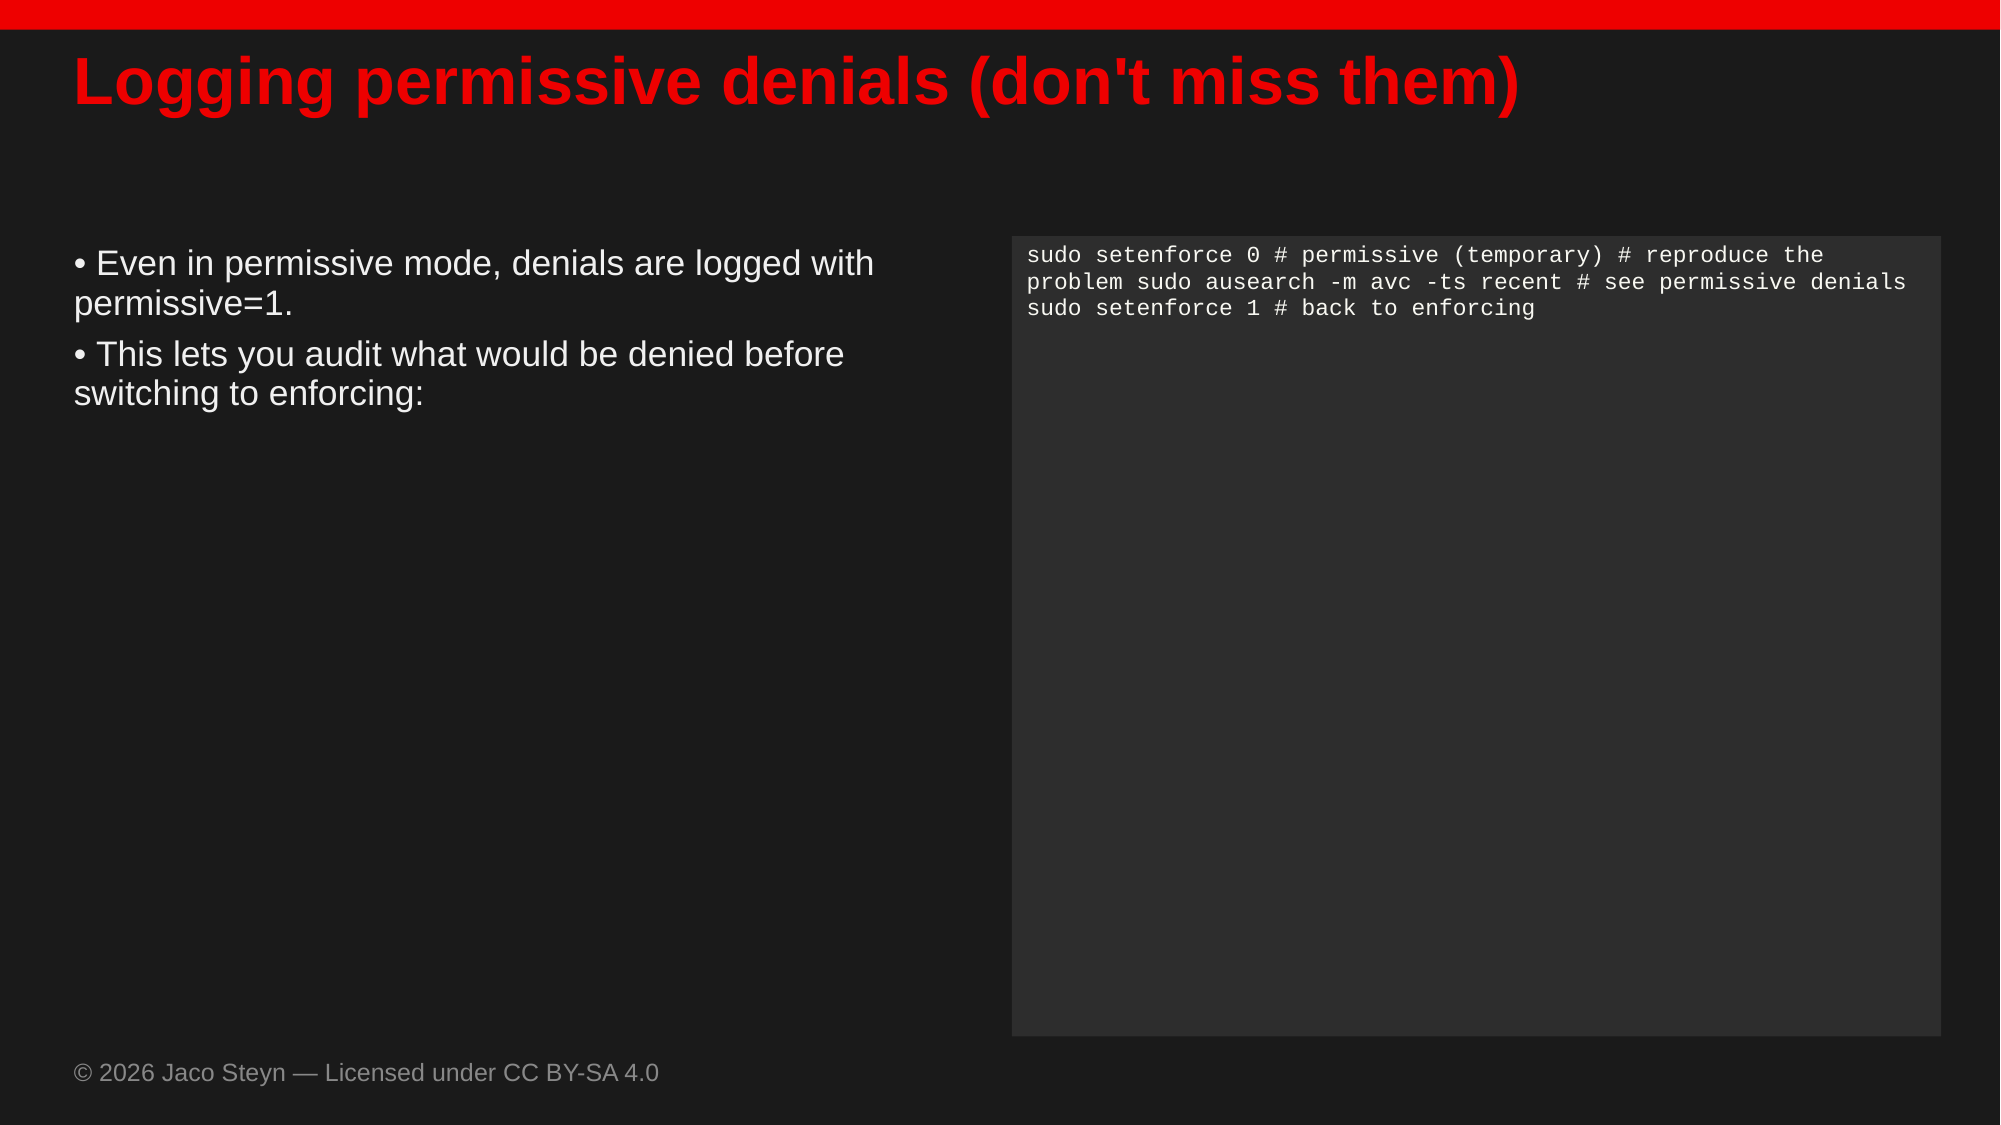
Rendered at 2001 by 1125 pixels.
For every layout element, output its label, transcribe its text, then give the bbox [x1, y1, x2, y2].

text_box • Even in permissive mode, denials are logged with permissive=1. • This lets you audit what would be denied before switching to enforcing: [59, 236, 989, 1037]
text_box Logging permissive denials (don't miss them) [59, 36, 1942, 208]
text_box © 2026 Jaco Steyn — Licensed under CC BY-SA 4.0 [59, 1051, 1942, 1093]
text_box [0, 0, 2001, 30]
text_box sudo setenforce 0 # permissive (temporary) # reproduce the problem sudo ausearch -m avc -ts recent # see permissive denials sudo setenforce 1 # back to enforcing [1011, 236, 1942, 1037]
